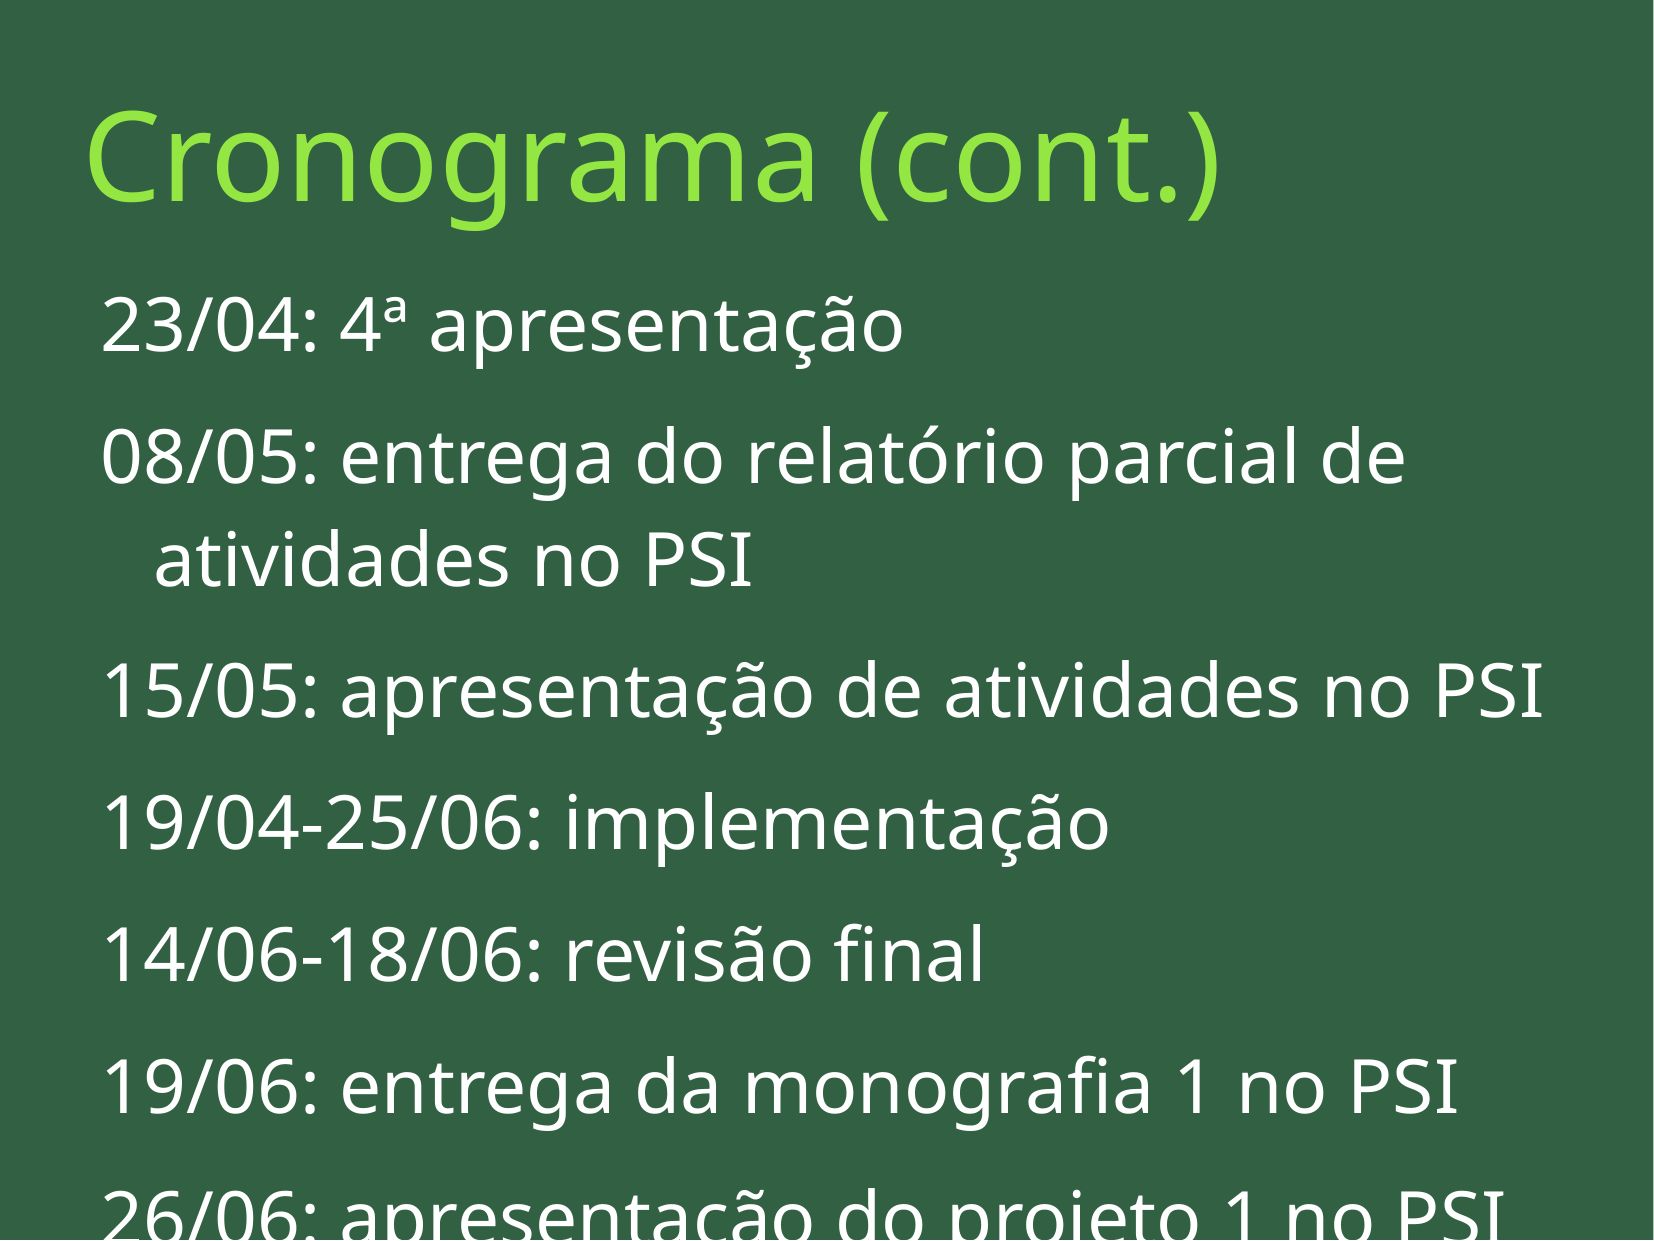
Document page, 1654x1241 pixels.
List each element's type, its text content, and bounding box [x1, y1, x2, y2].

list 23/04: 4ª apresentação 08/05: entrega do relatório parcial de atividades no PSI 15/05: apresentação de atividades no PSI 19/04-25/06: implementação 14/06-18/06: revisão final 19/06: entrega da monografia 1 no PSI 26/06: apresentação do projeto 1 no PSI [82, 271, 1571, 1145]
title Cronograma (cont.) [82, 49, 1571, 257]
